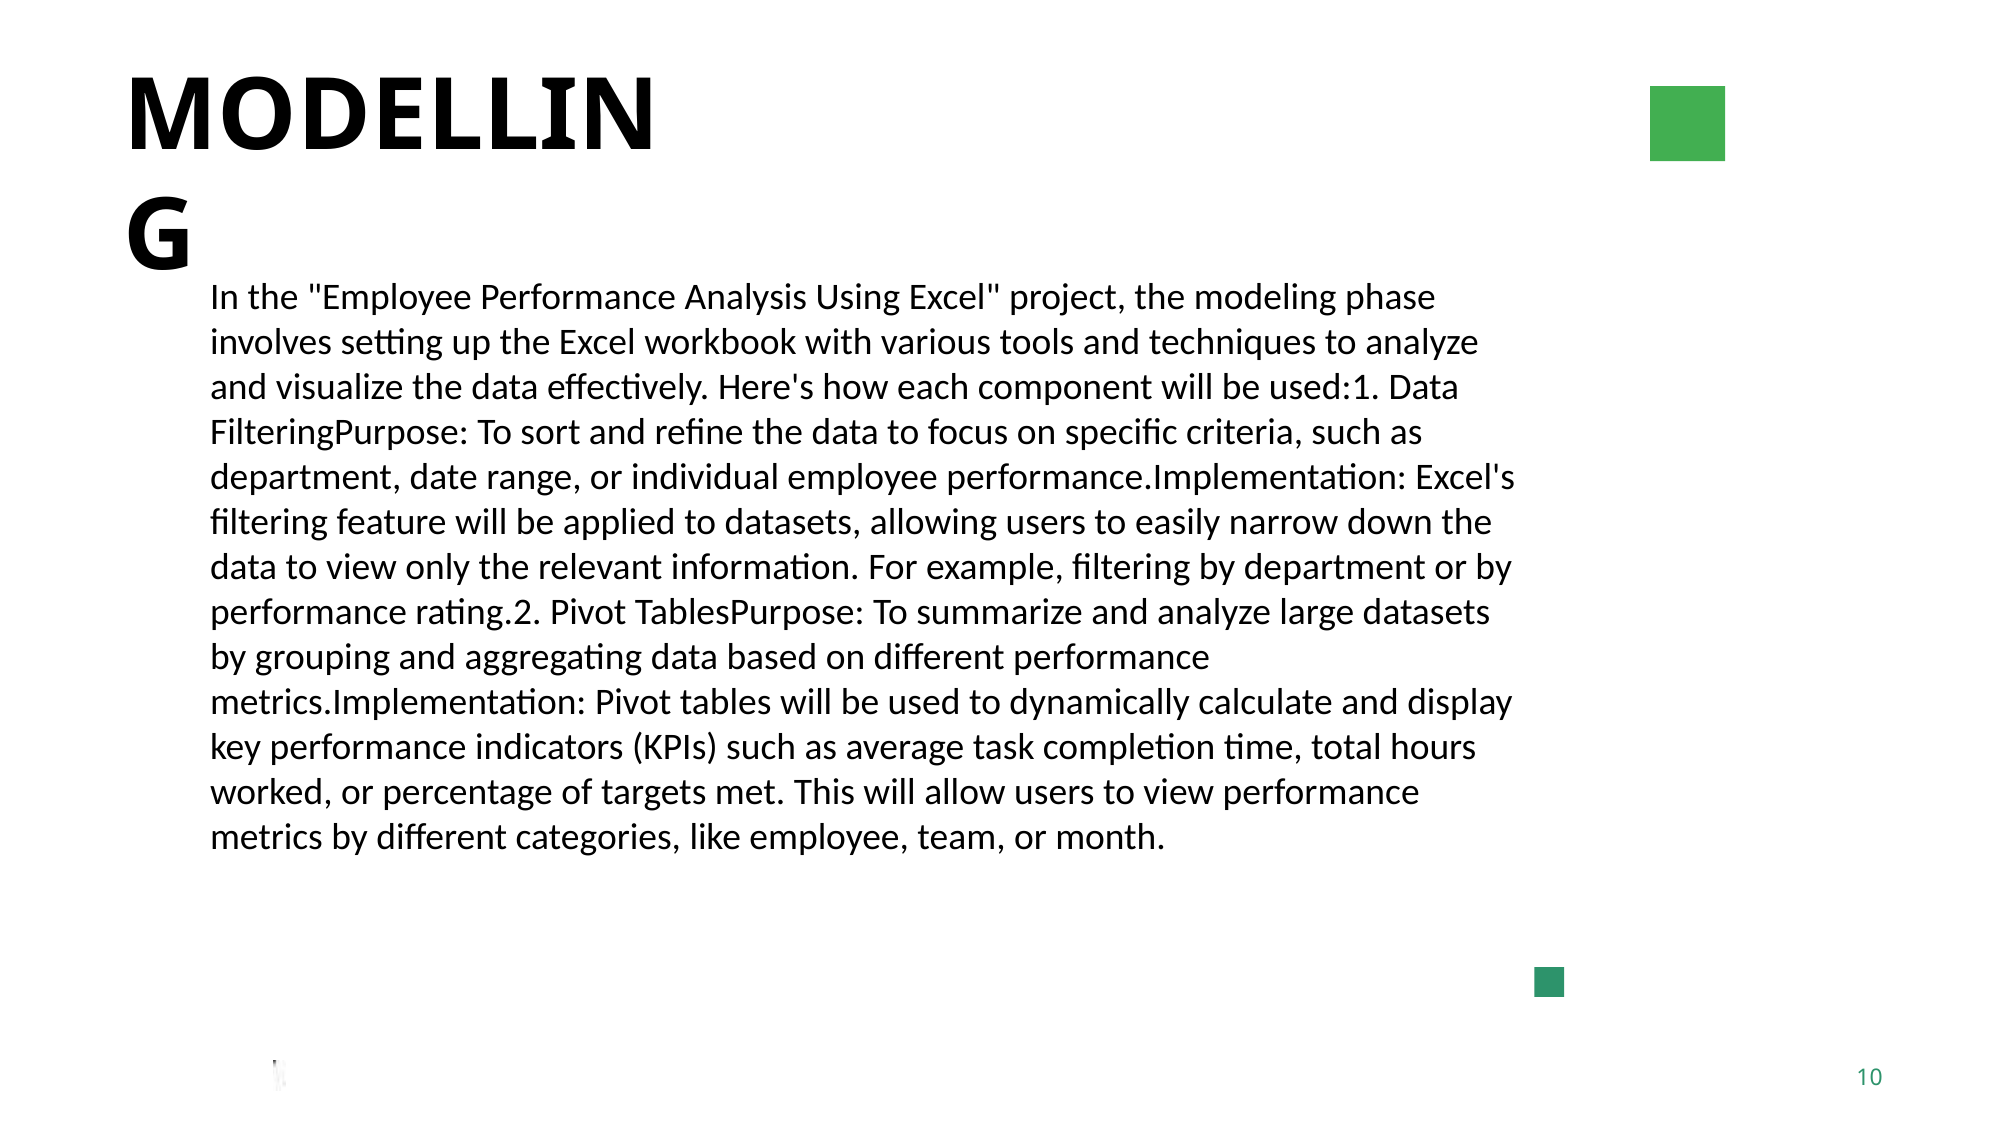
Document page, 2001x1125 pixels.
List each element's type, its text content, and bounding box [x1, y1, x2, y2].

text_box MODELLING [121, 47, 664, 288]
picture [273, 1060, 286, 1091]
text_box In the "Employee Performance Analysis Using Excel" project, the modeling phase involves setting up the Excel workbook with various tools and techniques to analyze and visualize the data effectively. Here's how each component will be used:1. Data FilteringPurpose: To sort and refine the data to focus on specific criteria, such as department, date range, or individual employee performance.Implementation: Excel's filtering feature will be applied to datasets, allowing users to easily narrow down the data to view only the relevant information. For example, filtering by department or by performance rating.2. Pivot TablesPurpose: To summarize and analyze large datasets by grouping and aggregating data based on different performance metrics.Implementation: Pivot tables will be used to dynamically calculate and display key performance indicators (KPIs) such as average task completion time, total hours worked, or percentage of targets met. This will allow users to view performance metrics by different categories, like employee, team, or month. [195, 264, 1535, 936]
text_box 10 [1849, 1061, 1888, 1094]
text_box [1534, 967, 1565, 997]
text_box [1650, 86, 1726, 162]
